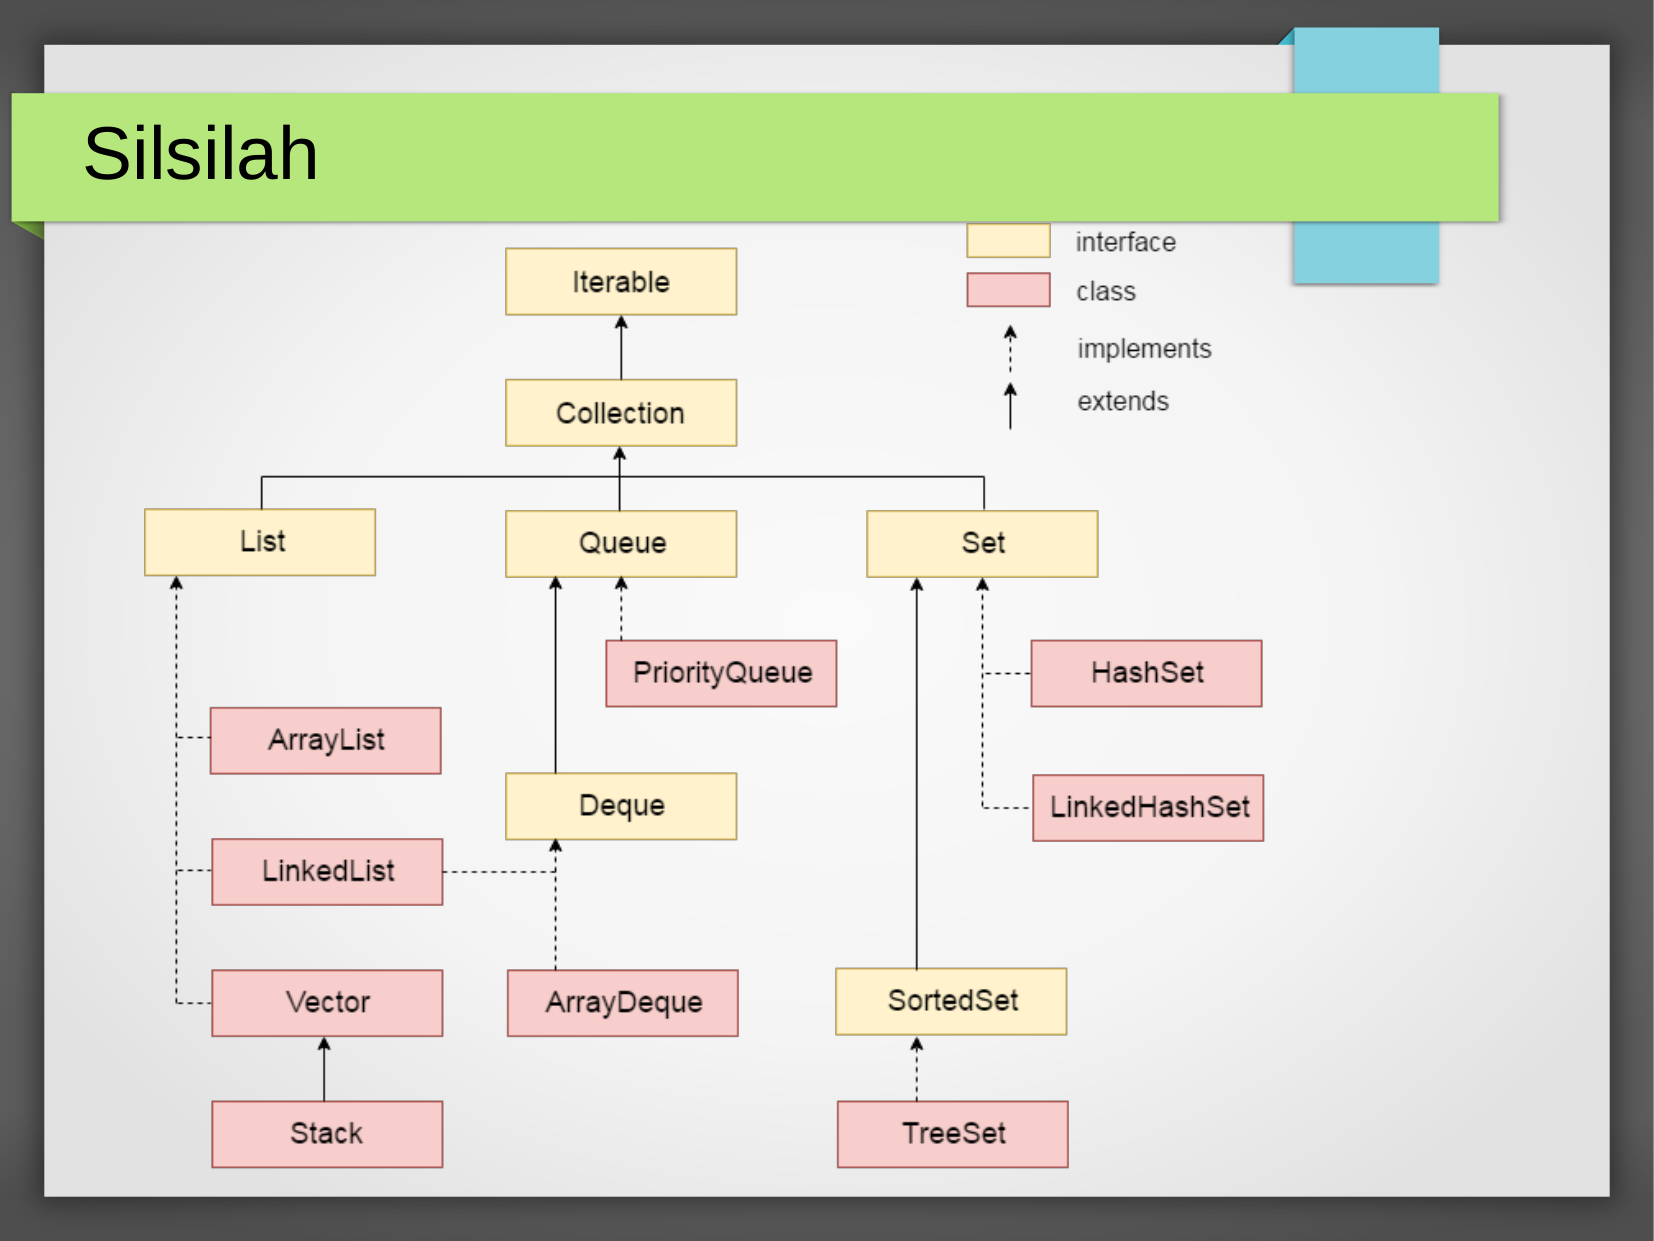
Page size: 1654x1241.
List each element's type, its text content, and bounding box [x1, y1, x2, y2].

title Silsilah [82, 94, 1264, 213]
picture [0, 0, 1654, 1241]
